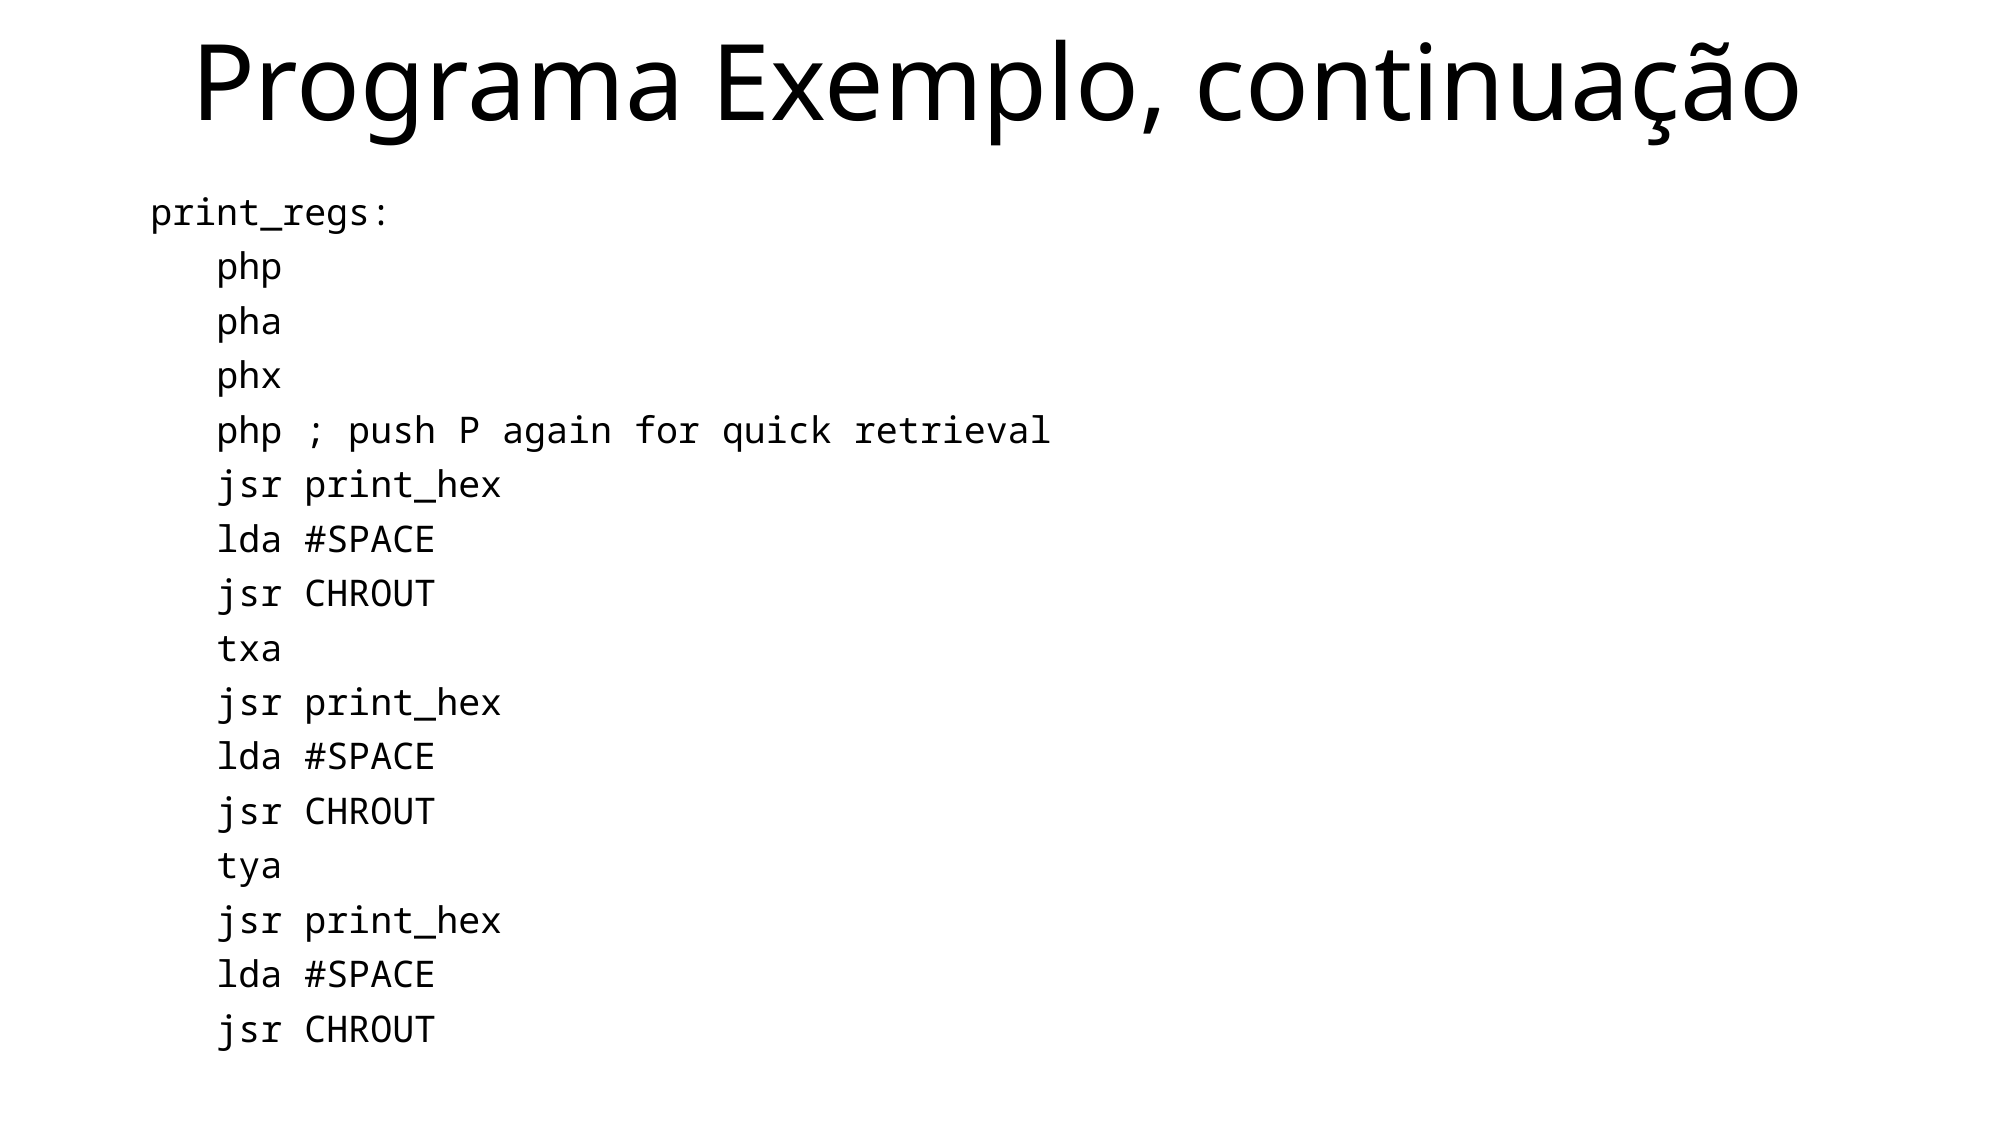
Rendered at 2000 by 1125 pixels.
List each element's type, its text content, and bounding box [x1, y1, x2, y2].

title Programa Exemplo, continuação [135, 7, 1861, 165]
list print_regs: php pha phx php ; push P again for quick retrieval jsr print_hex lda #SPACE jsr CHROUT txa jsr print_hex lda #SPACE jsr CHROUT tya jsr print_hex lda #SPACE jsr CHROUT [135, 181, 1861, 1061]
